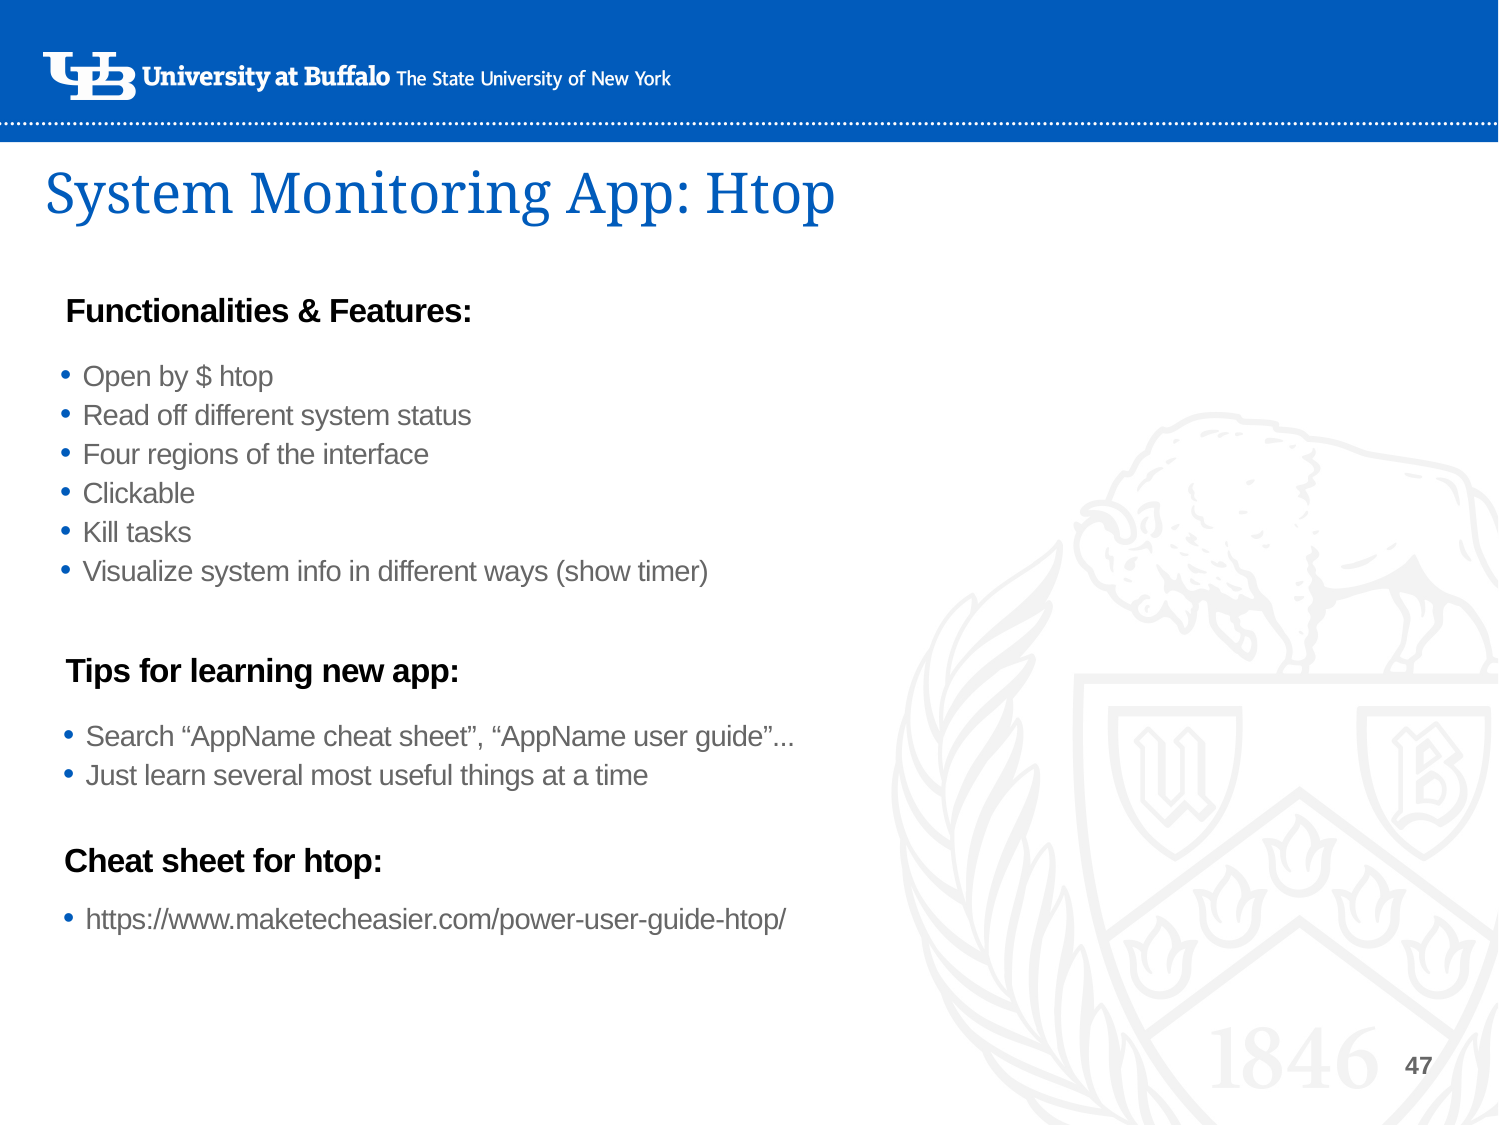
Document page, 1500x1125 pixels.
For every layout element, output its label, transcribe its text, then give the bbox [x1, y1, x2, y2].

text_box Cheat sheet for htop: [49, 834, 590, 895]
list https://www.maketecheasier.com/power-user-guide-htop/ [33, 897, 979, 946]
text_box Tips for learning new app: [50, 645, 591, 706]
picture [0, 0, 1499, 1125]
title System Monitoring App: Htop [30, 153, 1387, 233]
list Open by $ htop Read off different system status Four regions of the interface Clickable Kill tasks Visualize system info in different ways (show timer) [30, 354, 976, 571]
text_box Functionalities & Features: [50, 285, 586, 338]
list Search “AppName cheat sheet”, “AppName user guide”... Just learn several most useful things at a time [33, 714, 979, 811]
